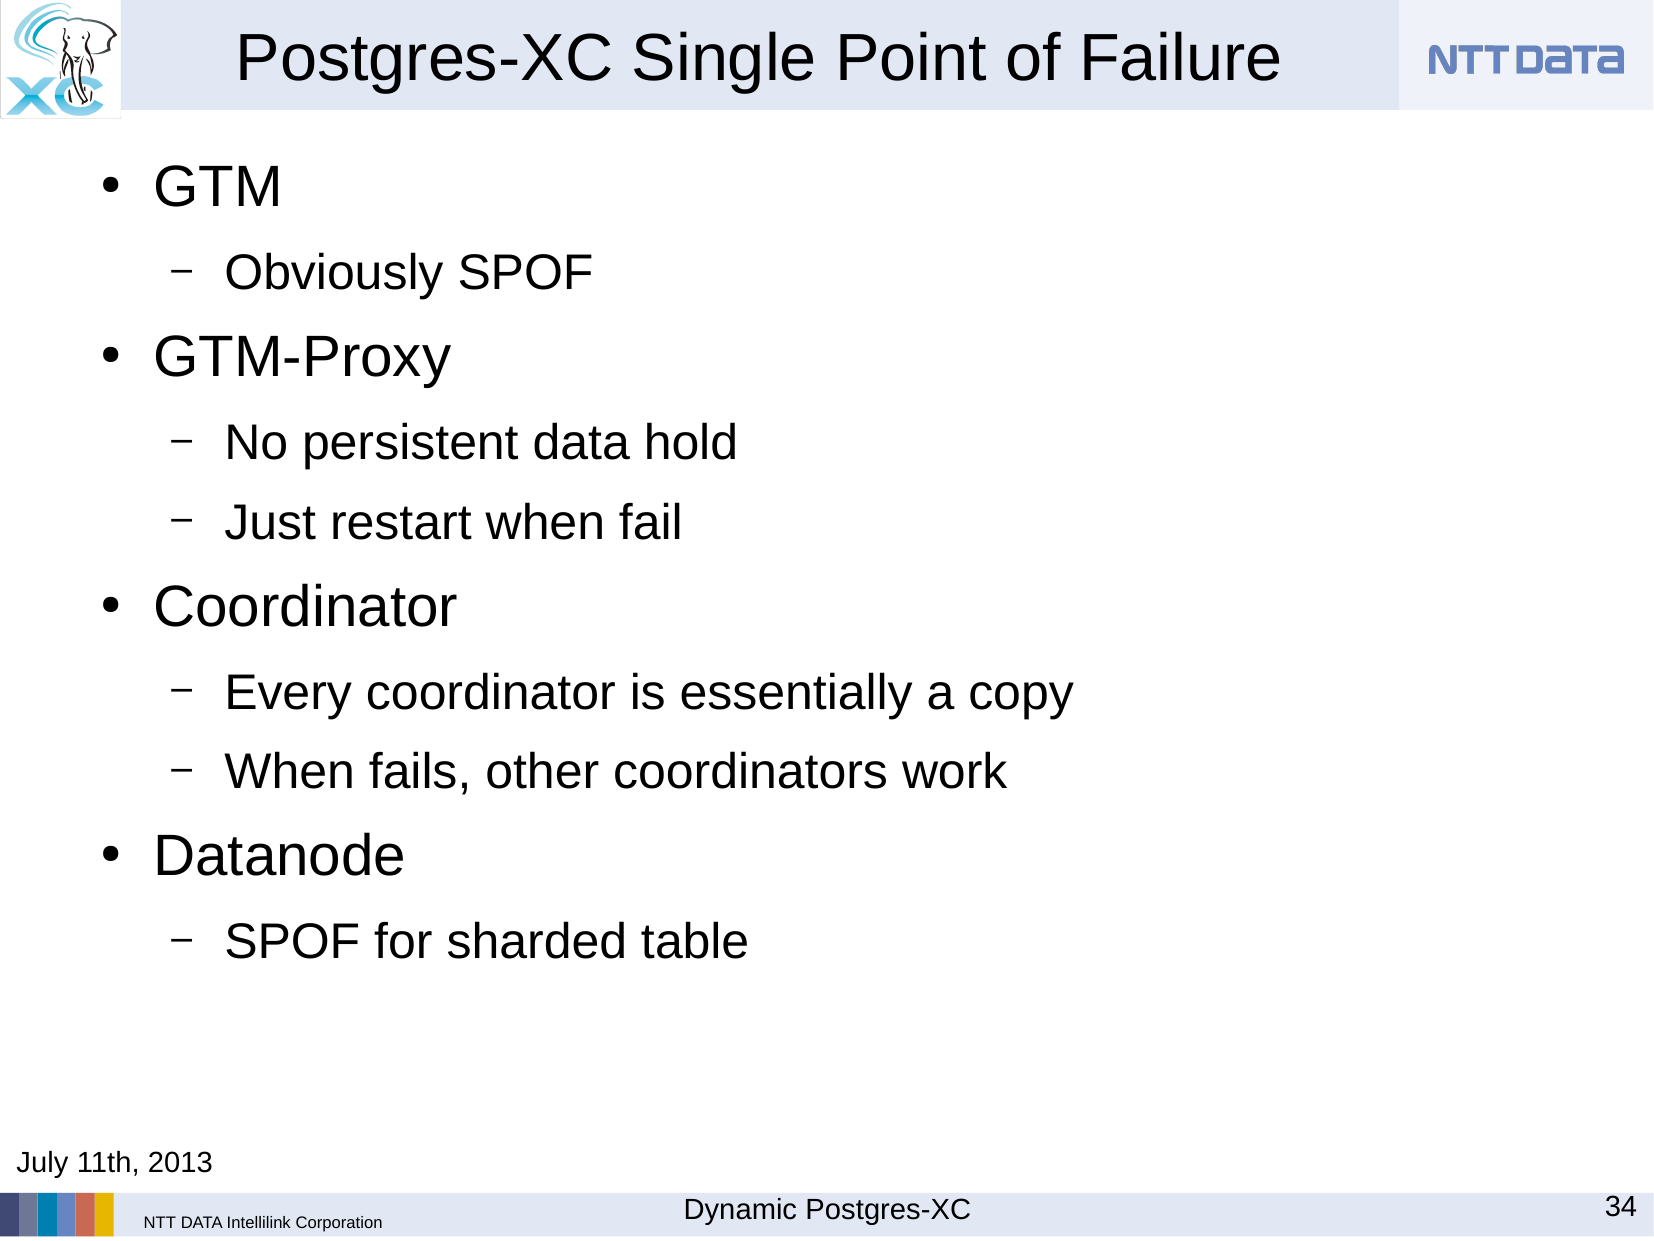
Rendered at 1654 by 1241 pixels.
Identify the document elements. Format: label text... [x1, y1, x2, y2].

picture [0, 0, 121, 119]
title Postgres-XC Single Point of Failure [120, 3, 1399, 110]
list GTM Obviously SPOF GTM-Proxy No persistent data hold Just restart when fail Coordinator Every coordinator is essentially a copy When fails, other coordinators work Datanode SPOF for sharded table [82, 153, 1571, 1099]
picture [1429, 45, 1624, 74]
